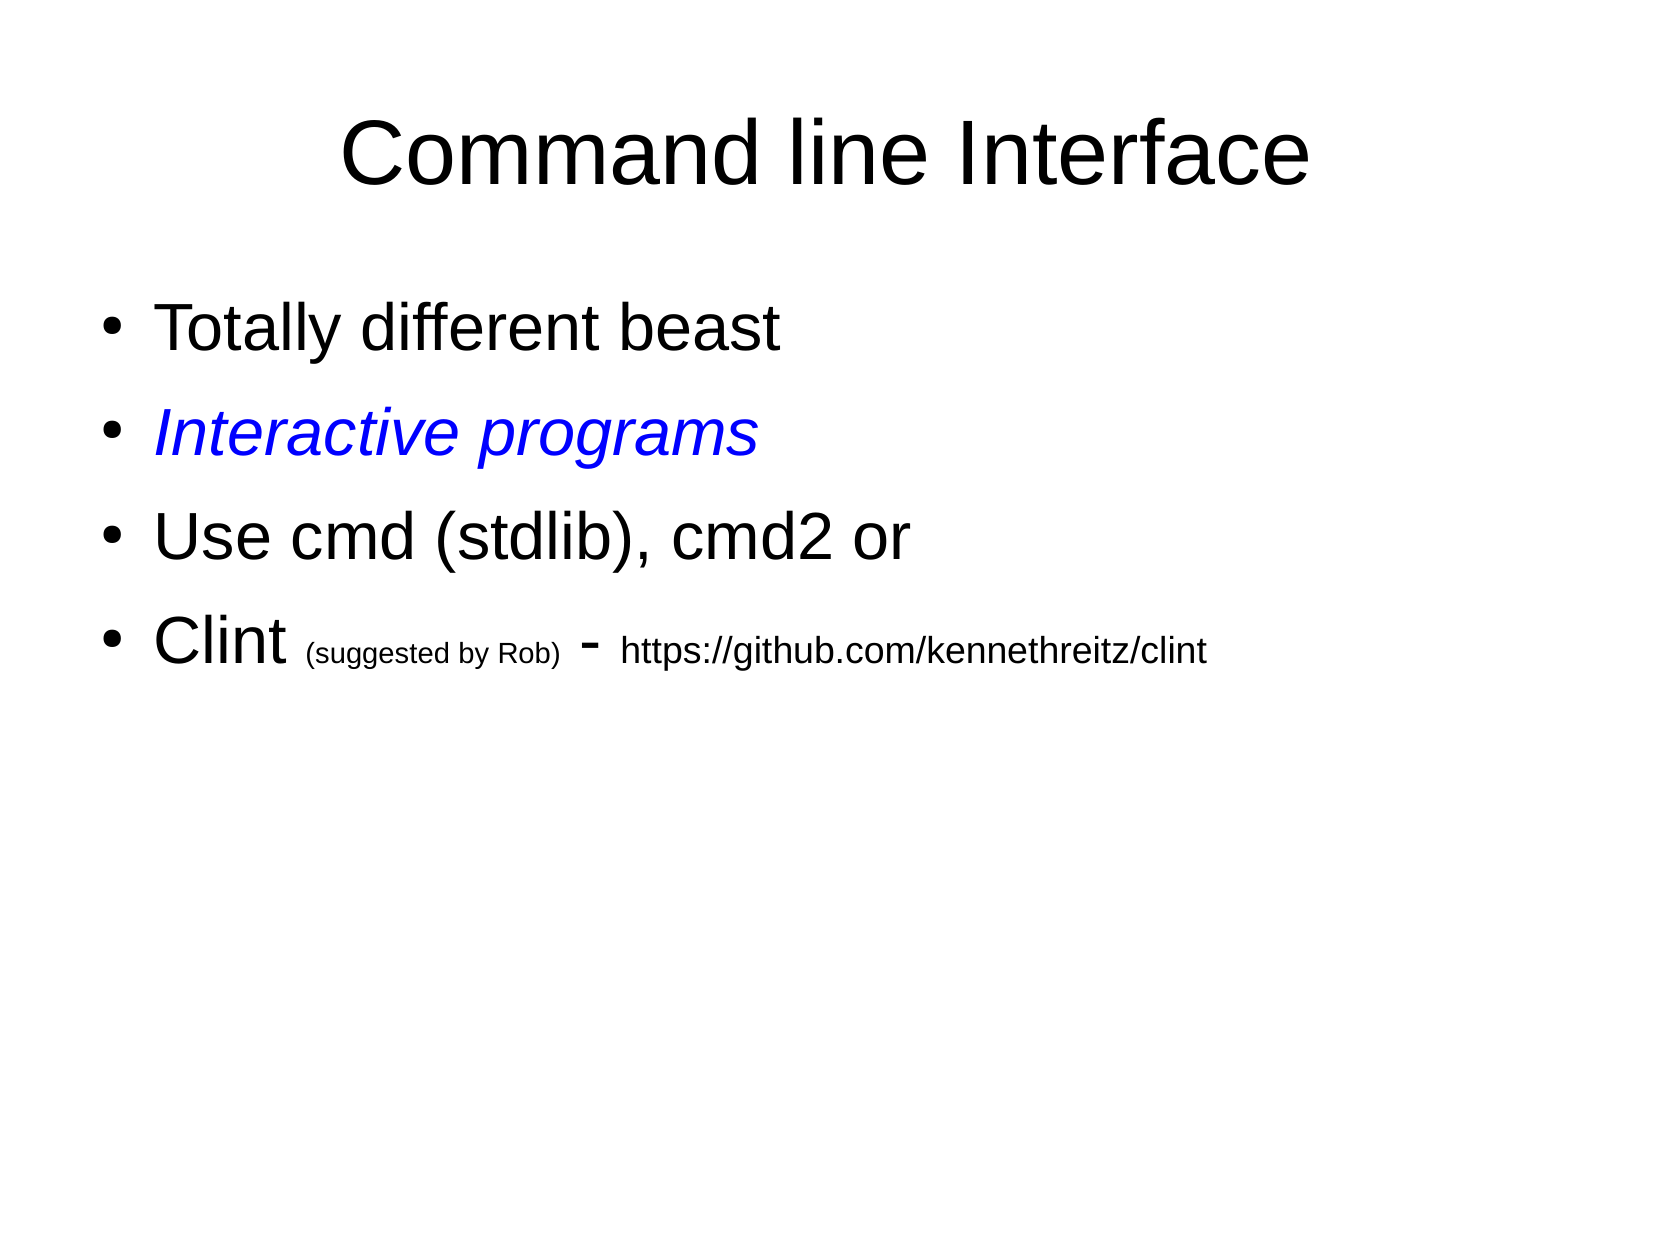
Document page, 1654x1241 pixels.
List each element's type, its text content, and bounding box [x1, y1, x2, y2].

title Command line Interface [82, 49, 1571, 257]
list Totally different beast Interactive programs Use cmd (stdlib), cmd2 or Clint (suggested by Rob) - https://github.com/kennethreitz/clint [82, 290, 1538, 1010]
